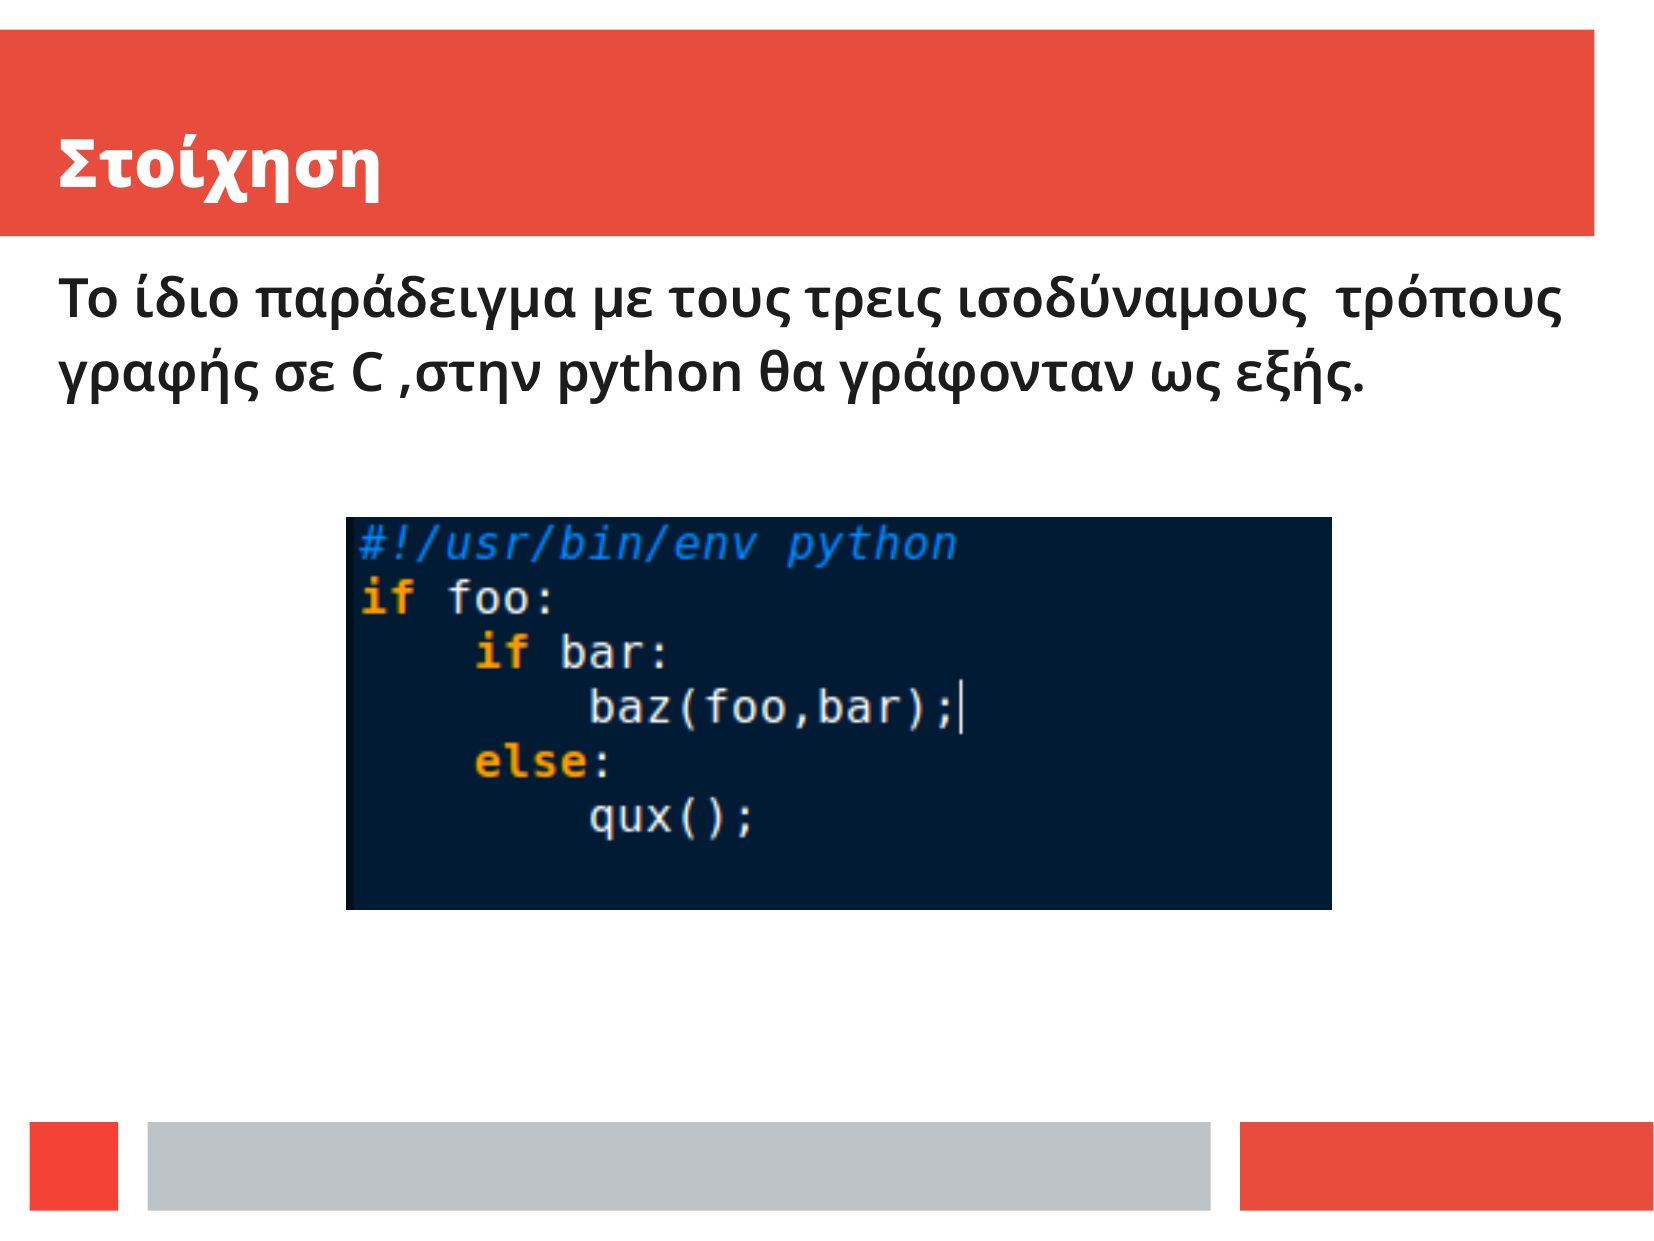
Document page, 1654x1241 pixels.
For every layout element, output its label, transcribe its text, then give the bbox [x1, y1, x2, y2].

title Στοίχηση [59, 59, 1595, 207]
picture [346, 517, 1332, 910]
list Το ίδιο παράδειγμα με τους τρεις ισοδύναμους τρόπους γραφής σε C ,στην python θα γράφονταν ως εξής. [59, 259, 1565, 1093]
